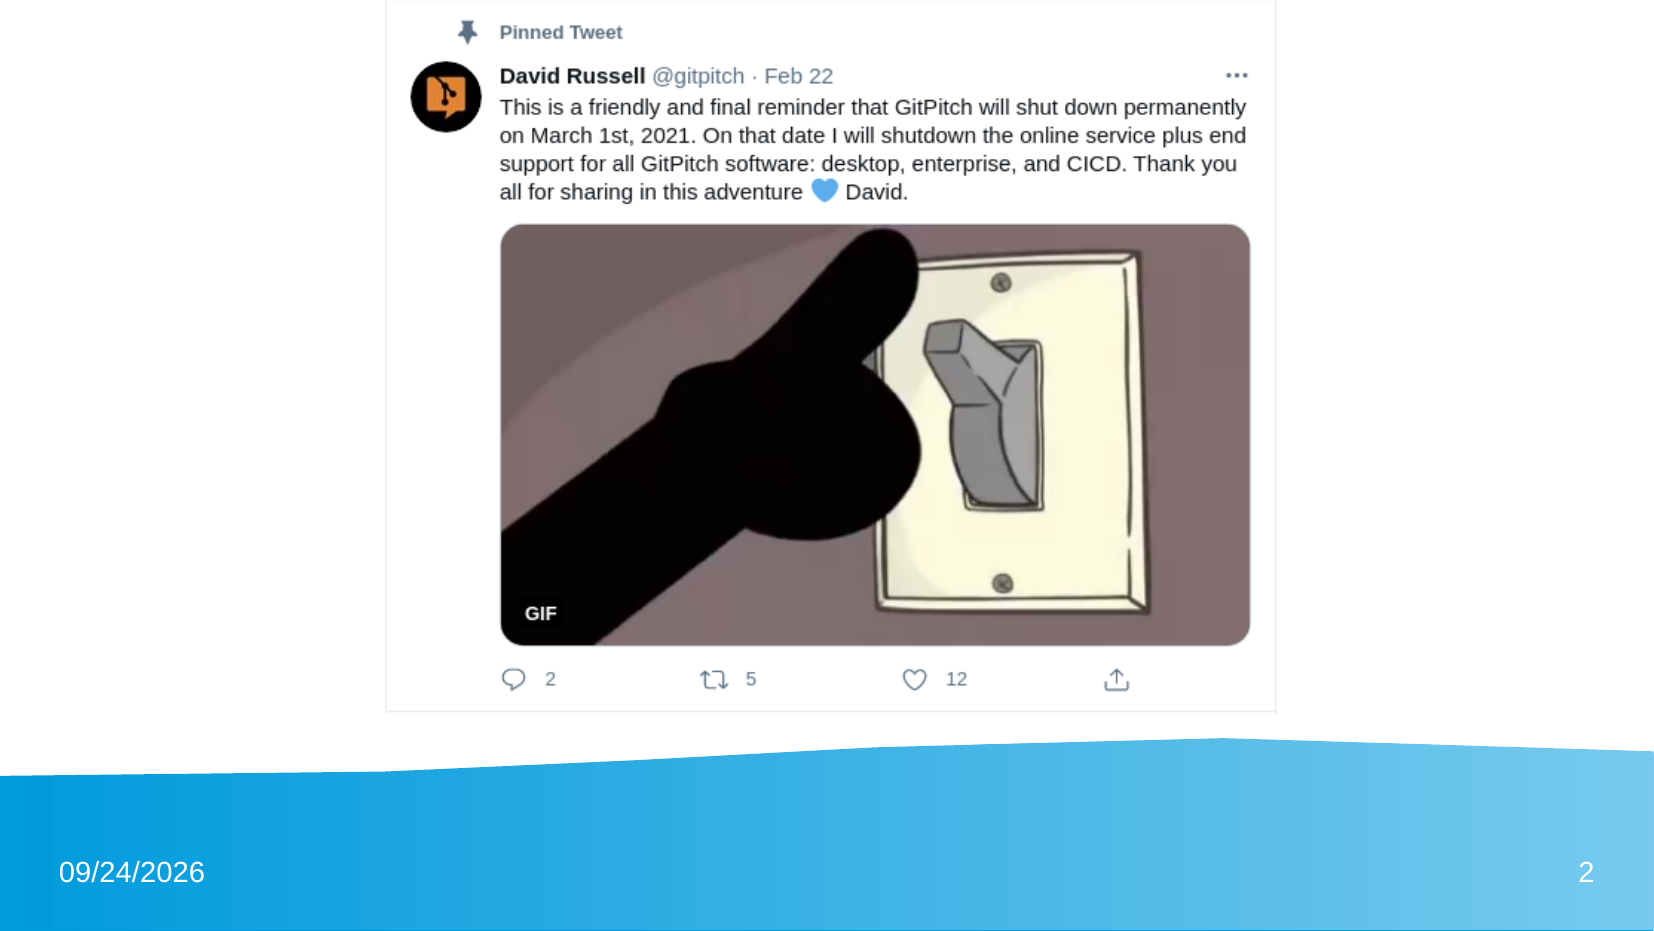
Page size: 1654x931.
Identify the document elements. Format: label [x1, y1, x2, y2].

picture [384, 0, 1287, 714]
